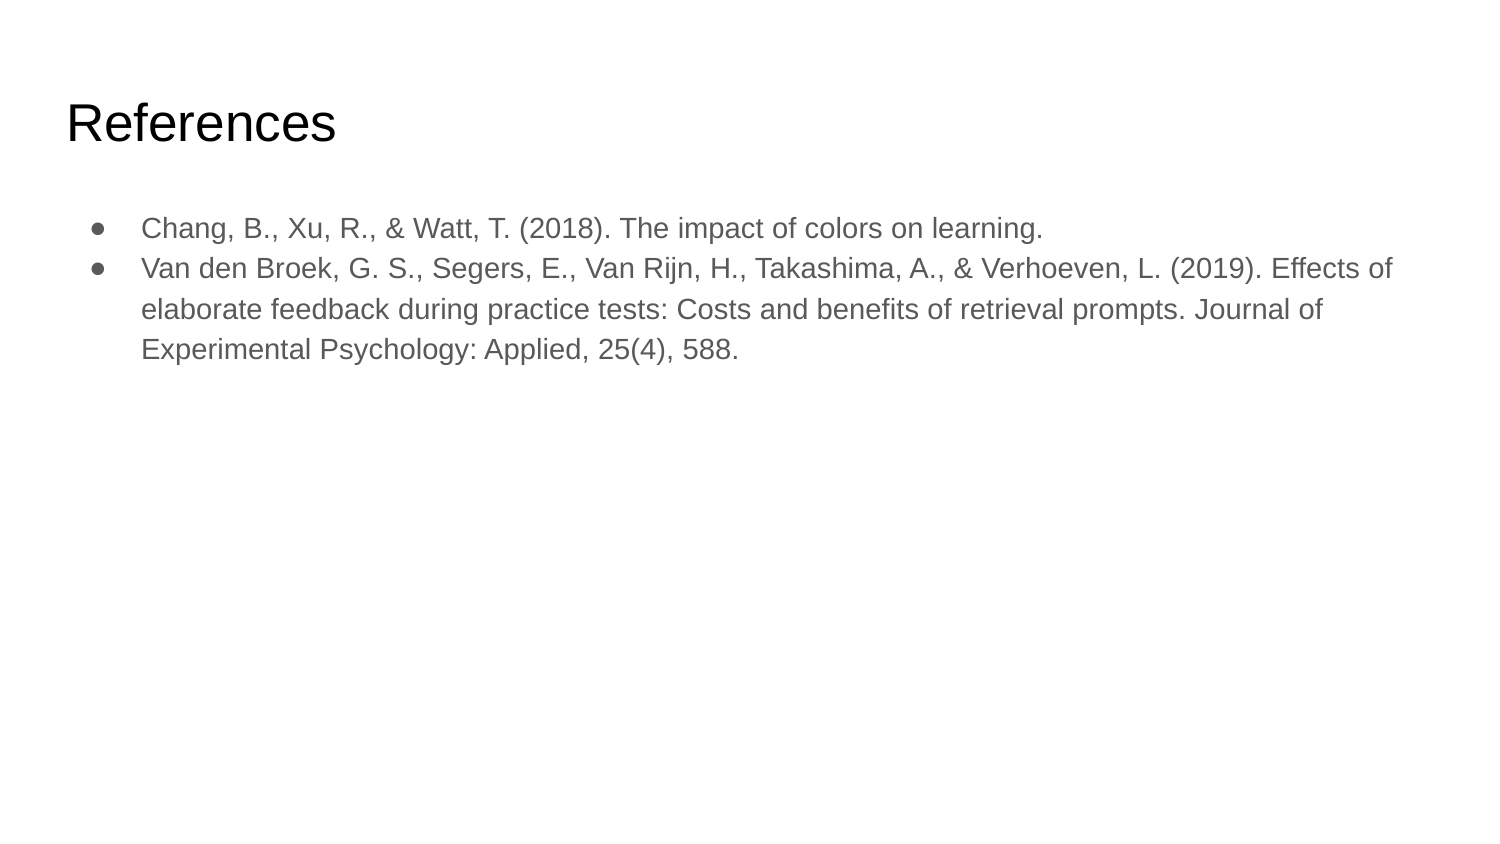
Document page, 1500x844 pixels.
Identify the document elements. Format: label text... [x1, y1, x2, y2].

title References [51, 72, 1449, 167]
list Chang, B., Xu, R., & Watt, T. (2018). The impact of colors on learning. Van den Broek, G. S., Segers, E., Van Rijn, H., Takashima, A., & Verhoeven, L. (2019). Effects of elaborate feedback during practice tests: Costs and benefits of retrieval prompts. Journal of Experimental Psychology: Applied, 25(4), 588. [51, 189, 1449, 750]
